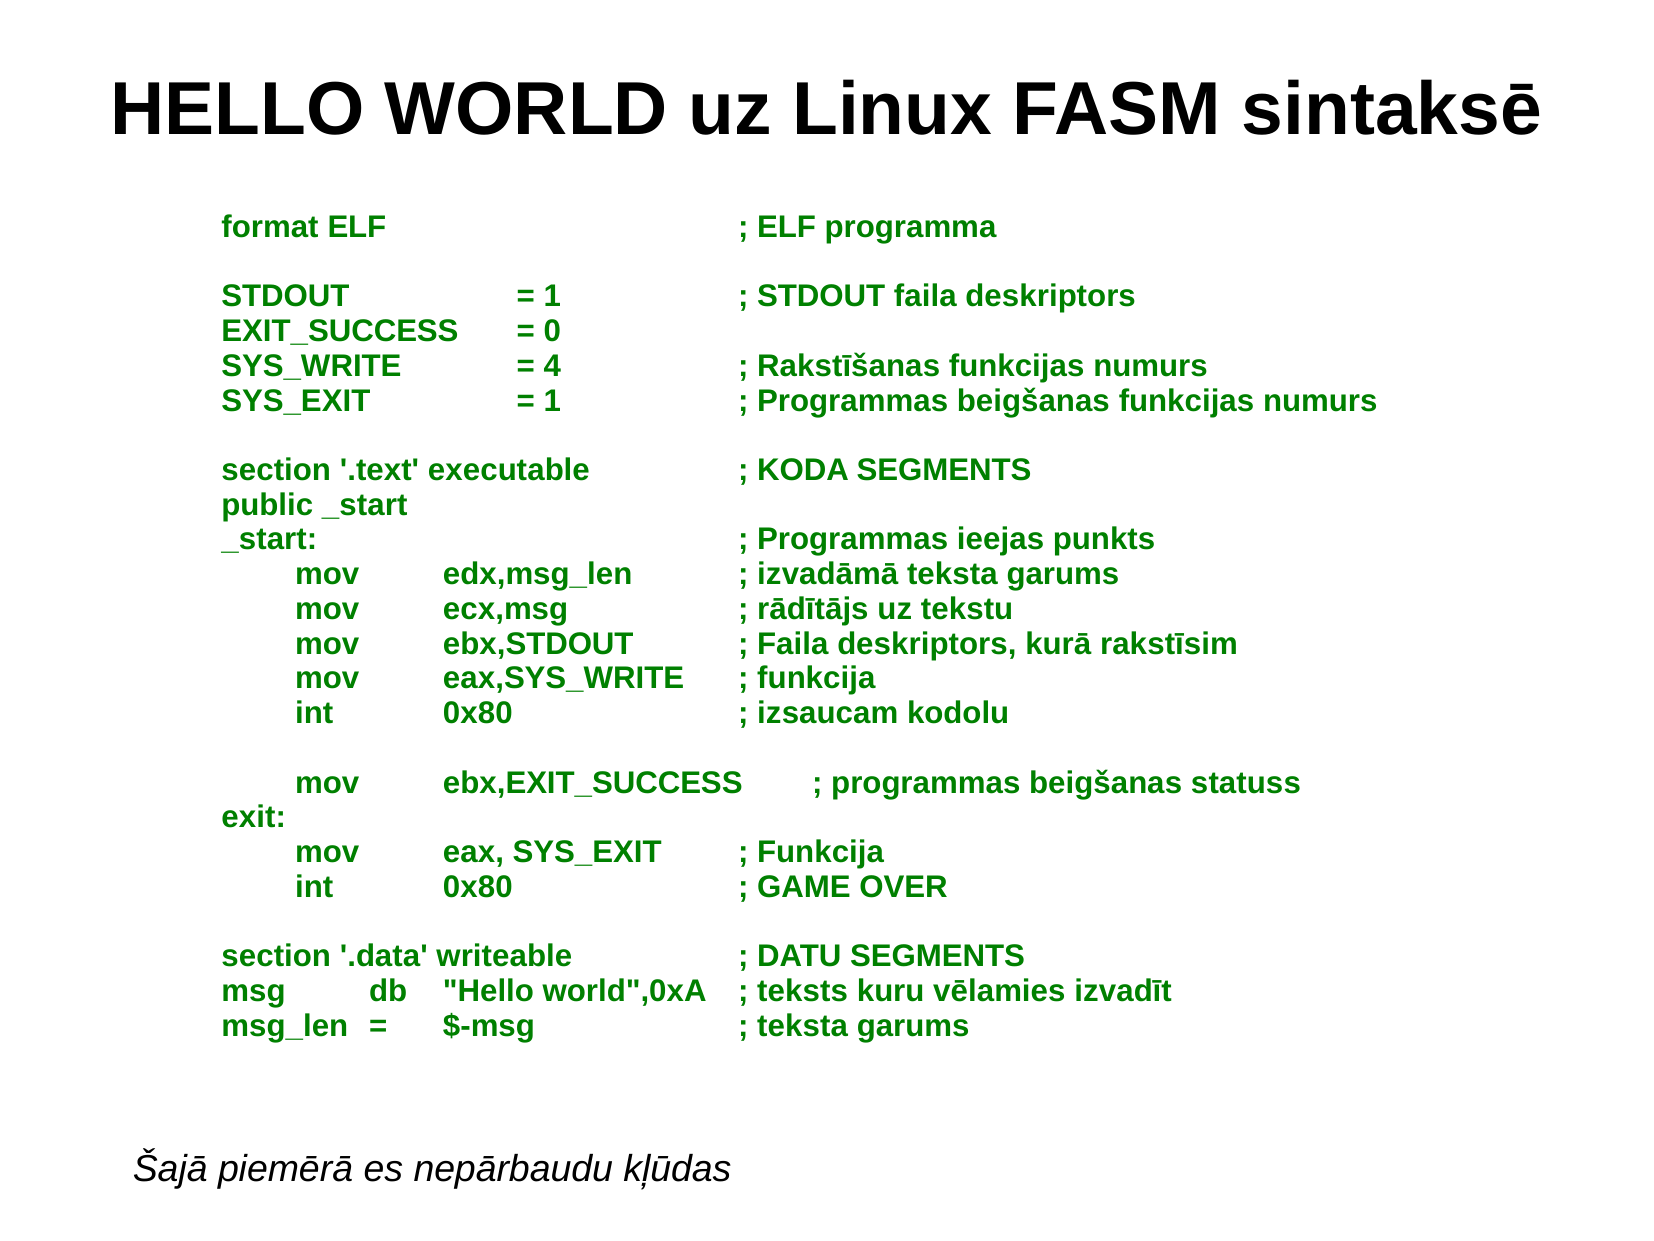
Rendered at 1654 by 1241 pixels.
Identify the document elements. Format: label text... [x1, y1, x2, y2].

text_box Šajā piemērā es nepārbaudu kļūdas [118, 1139, 1565, 1197]
text_box HELLO WORLD uz Linux FASM sintaksē [59, 59, 1595, 158]
text_box format ELF ; ELF programma STDOUT = 1 ; STDOUT faila deskriptors EXIT_SUCCESS = 0 SYS_WRITE = 4 ; Rakstīšanas funkcijas numurs SYS_EXIT = 1 ; Programmas beigšanas funkcijas numurs section '.text' executable ; KODA SEGMENTS public _start _start: ; Programmas ieejas punkts mov edx,msg_len ; izvadāmā teksta garums mov ecx,msg ; rādītājs uz tekstu mov ebx,STDOUT ; Faila deskriptors, kurā rakstīsim mov eax,SYS_WRITE ; funkcija int 0x80 ; izsaucam kodolu mov ebx,EXIT_SUCCESS ; programmas beigšanas statuss exit: mov eax, SYS_EXIT ; Funkcija int 0x80 ; GAME OVER section '.data' writeable ; DATU SEGMENTS msg db "Hello world",0xA ; teksts kuru vēlamies izvadīt msg_len = $-msg ; teksta garums [206, 201, 1536, 1051]
